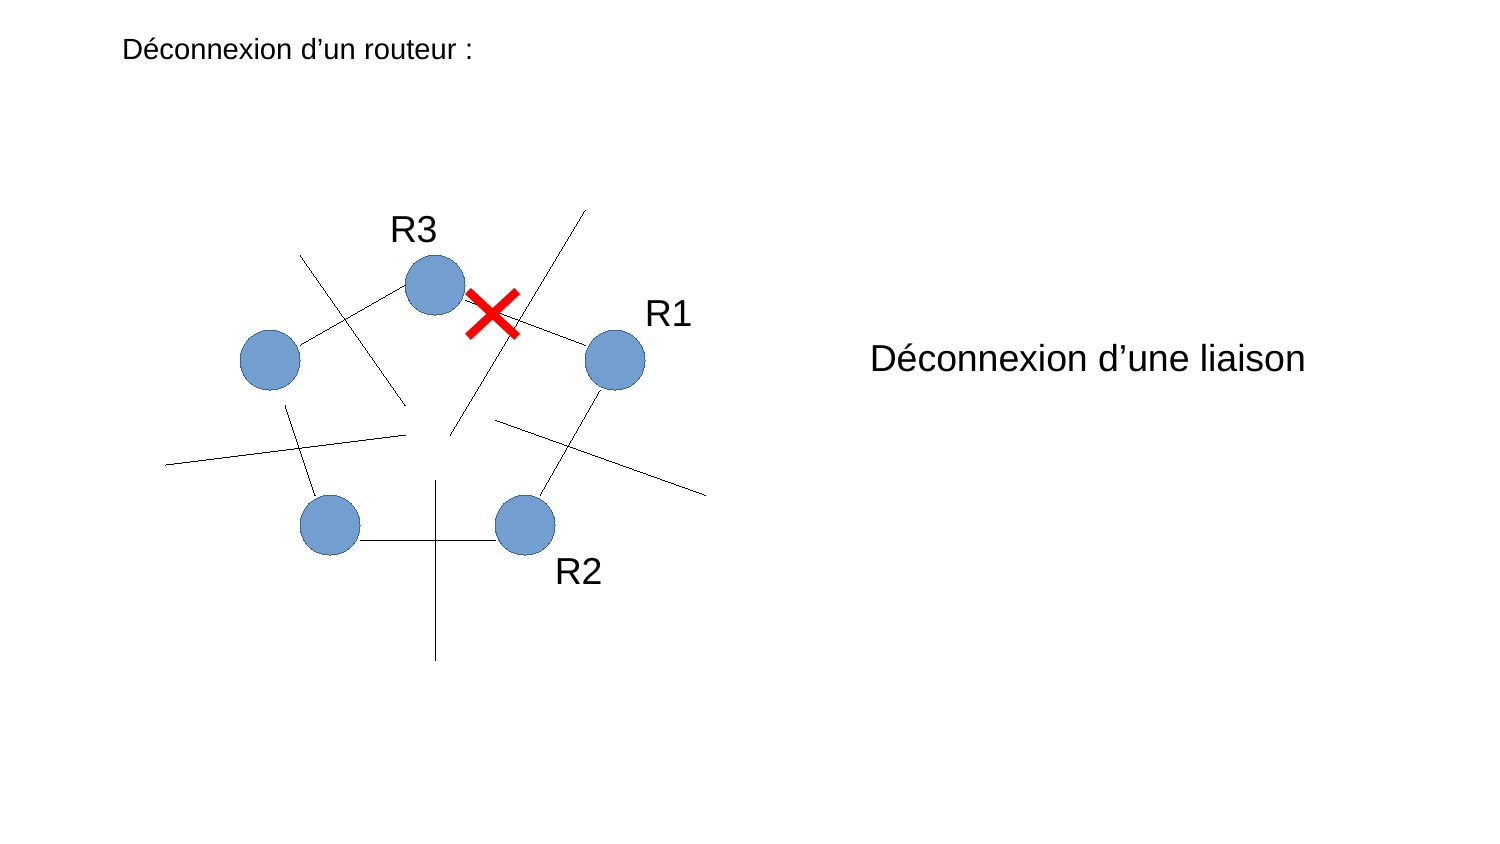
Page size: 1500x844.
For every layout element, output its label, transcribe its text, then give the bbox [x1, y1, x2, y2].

text_box R2 [540, 543, 631, 601]
text_box [409, 301, 461, 316]
text_box R3 [375, 201, 466, 301]
text_box [495, 495, 556, 556]
text_box [585, 330, 646, 391]
text_box [465, 287, 521, 340]
text_box Déconnexion d’une liaison [855, 330, 1381, 387]
text_box [240, 330, 301, 391]
text_box R1 [630, 285, 736, 342]
text_box [300, 495, 361, 556]
list Déconnexion d’un routeur : [51, 30, 1449, 750]
